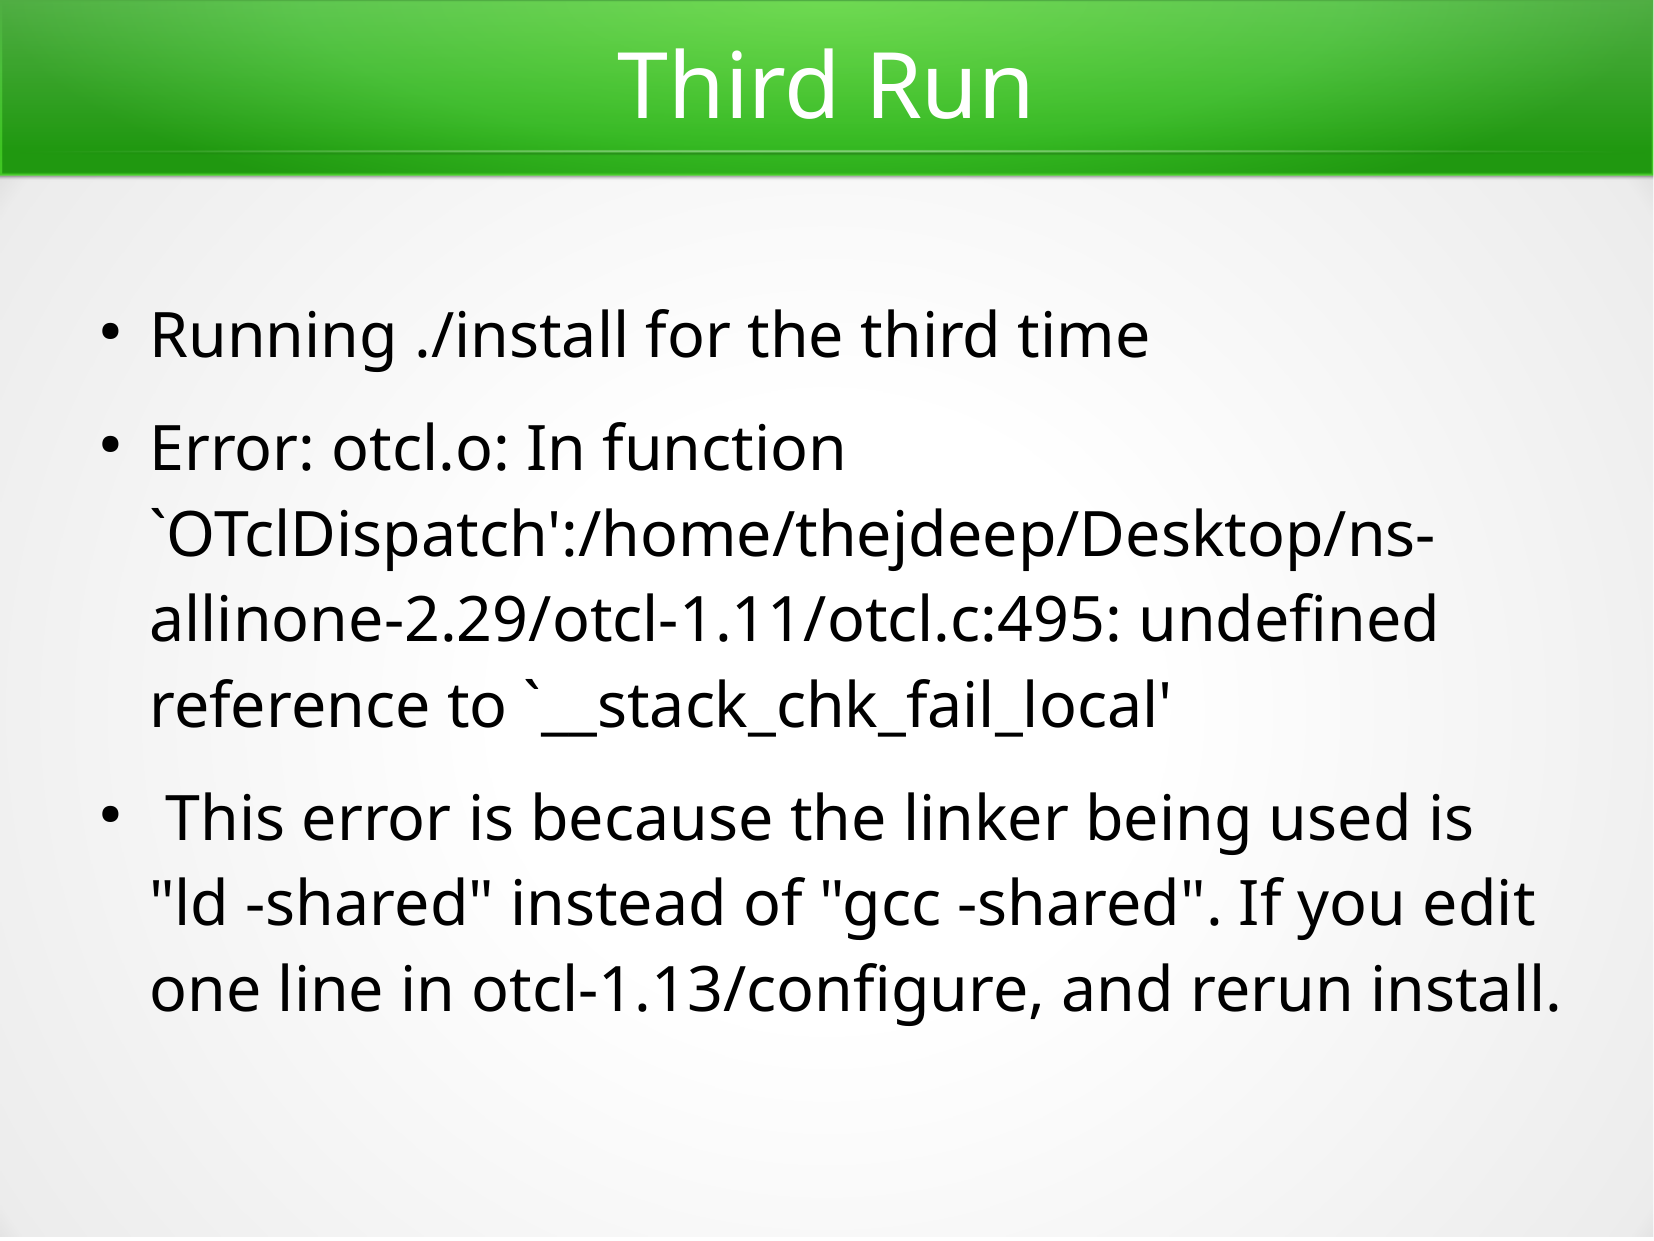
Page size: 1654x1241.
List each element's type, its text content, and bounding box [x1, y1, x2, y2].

title Third Run [82, 11, 1571, 154]
picture [0, 0, 1654, 1237]
list Running ./install for the third time Error: otcl.o: In function `OTclDispatch':/home/thejdeep/Desktop/ns-allinone-2.29/otcl-1.11/otcl.c:495: undefined reference to `__stack_chk_fail_local' This error is because the linker being used is "ld -shared" instead of "gcc -shared". If you edit one line in otcl-1.13/configure, and rerun install. [82, 290, 1571, 1109]
